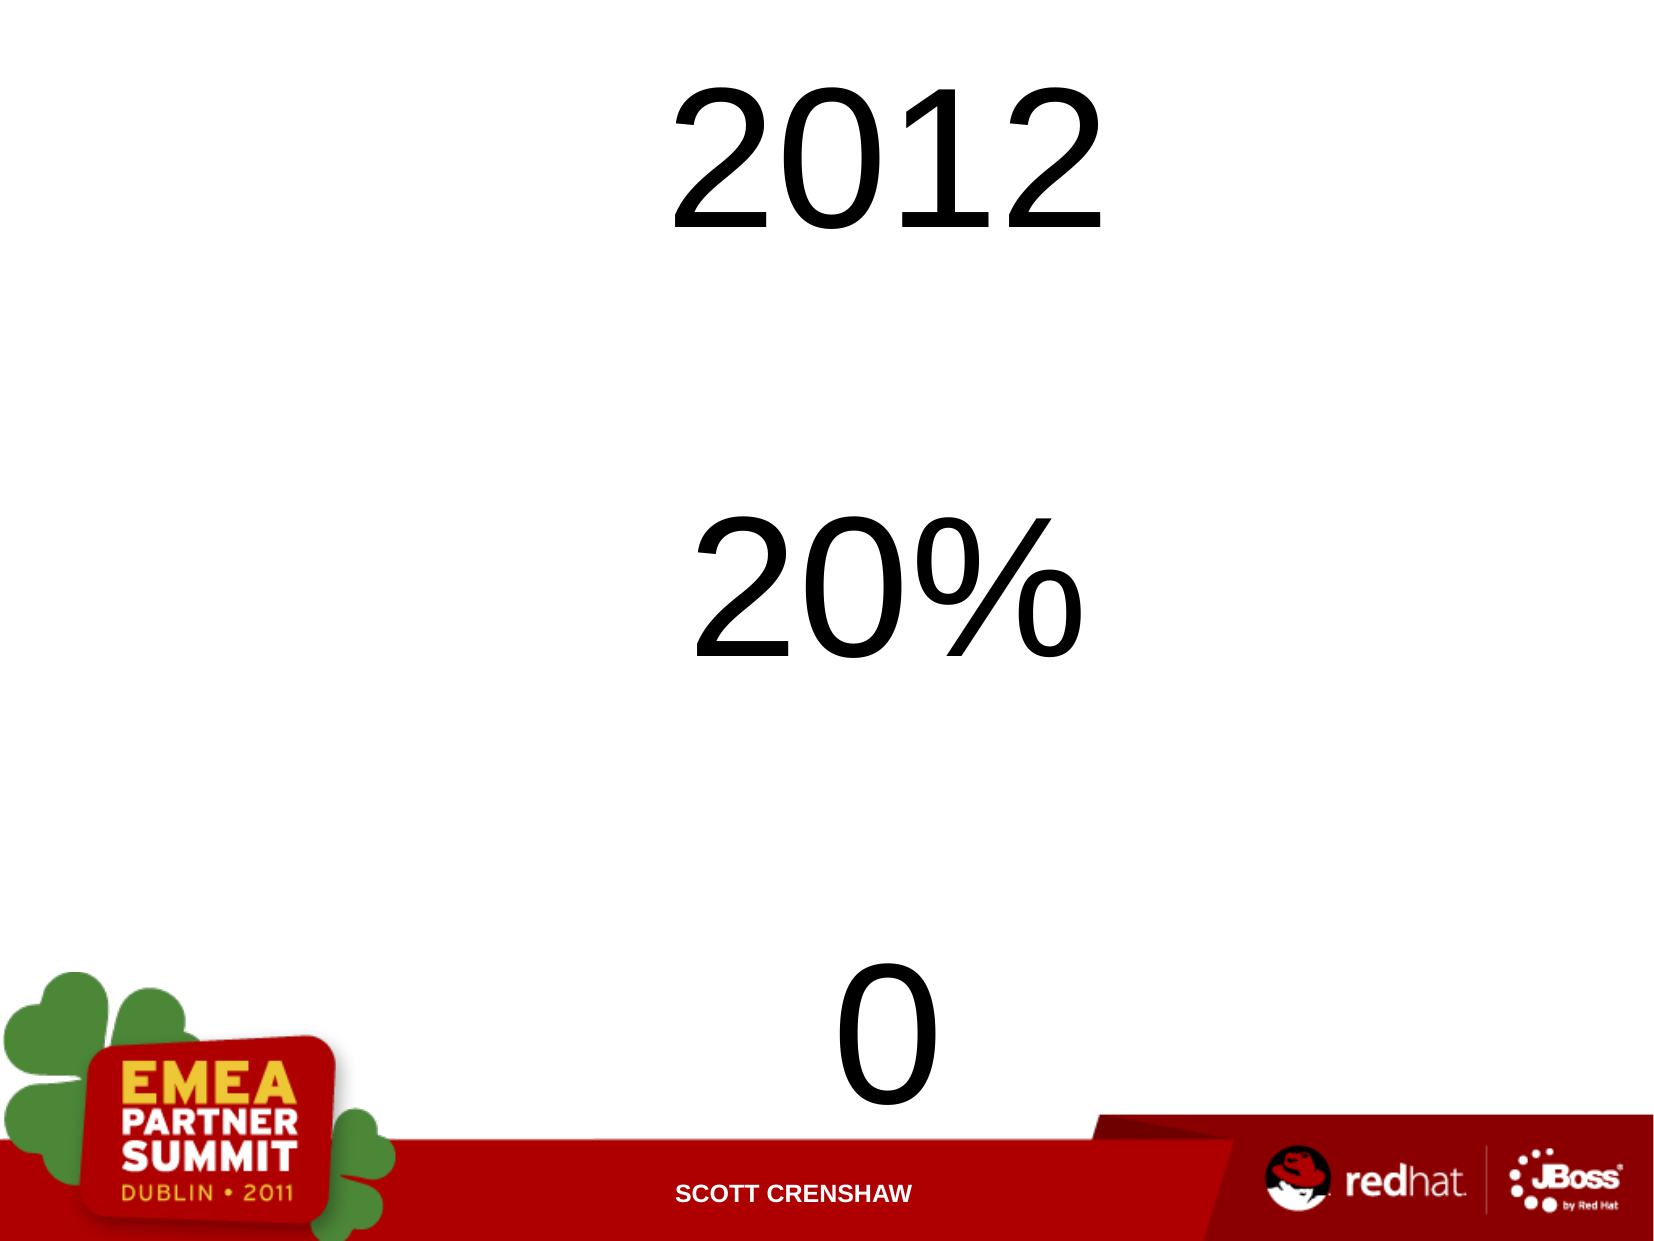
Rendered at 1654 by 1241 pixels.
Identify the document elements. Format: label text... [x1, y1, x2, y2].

text_box 2012 20% 0 [531, 39, 1244, 1154]
picture [0, 972, 1654, 1241]
